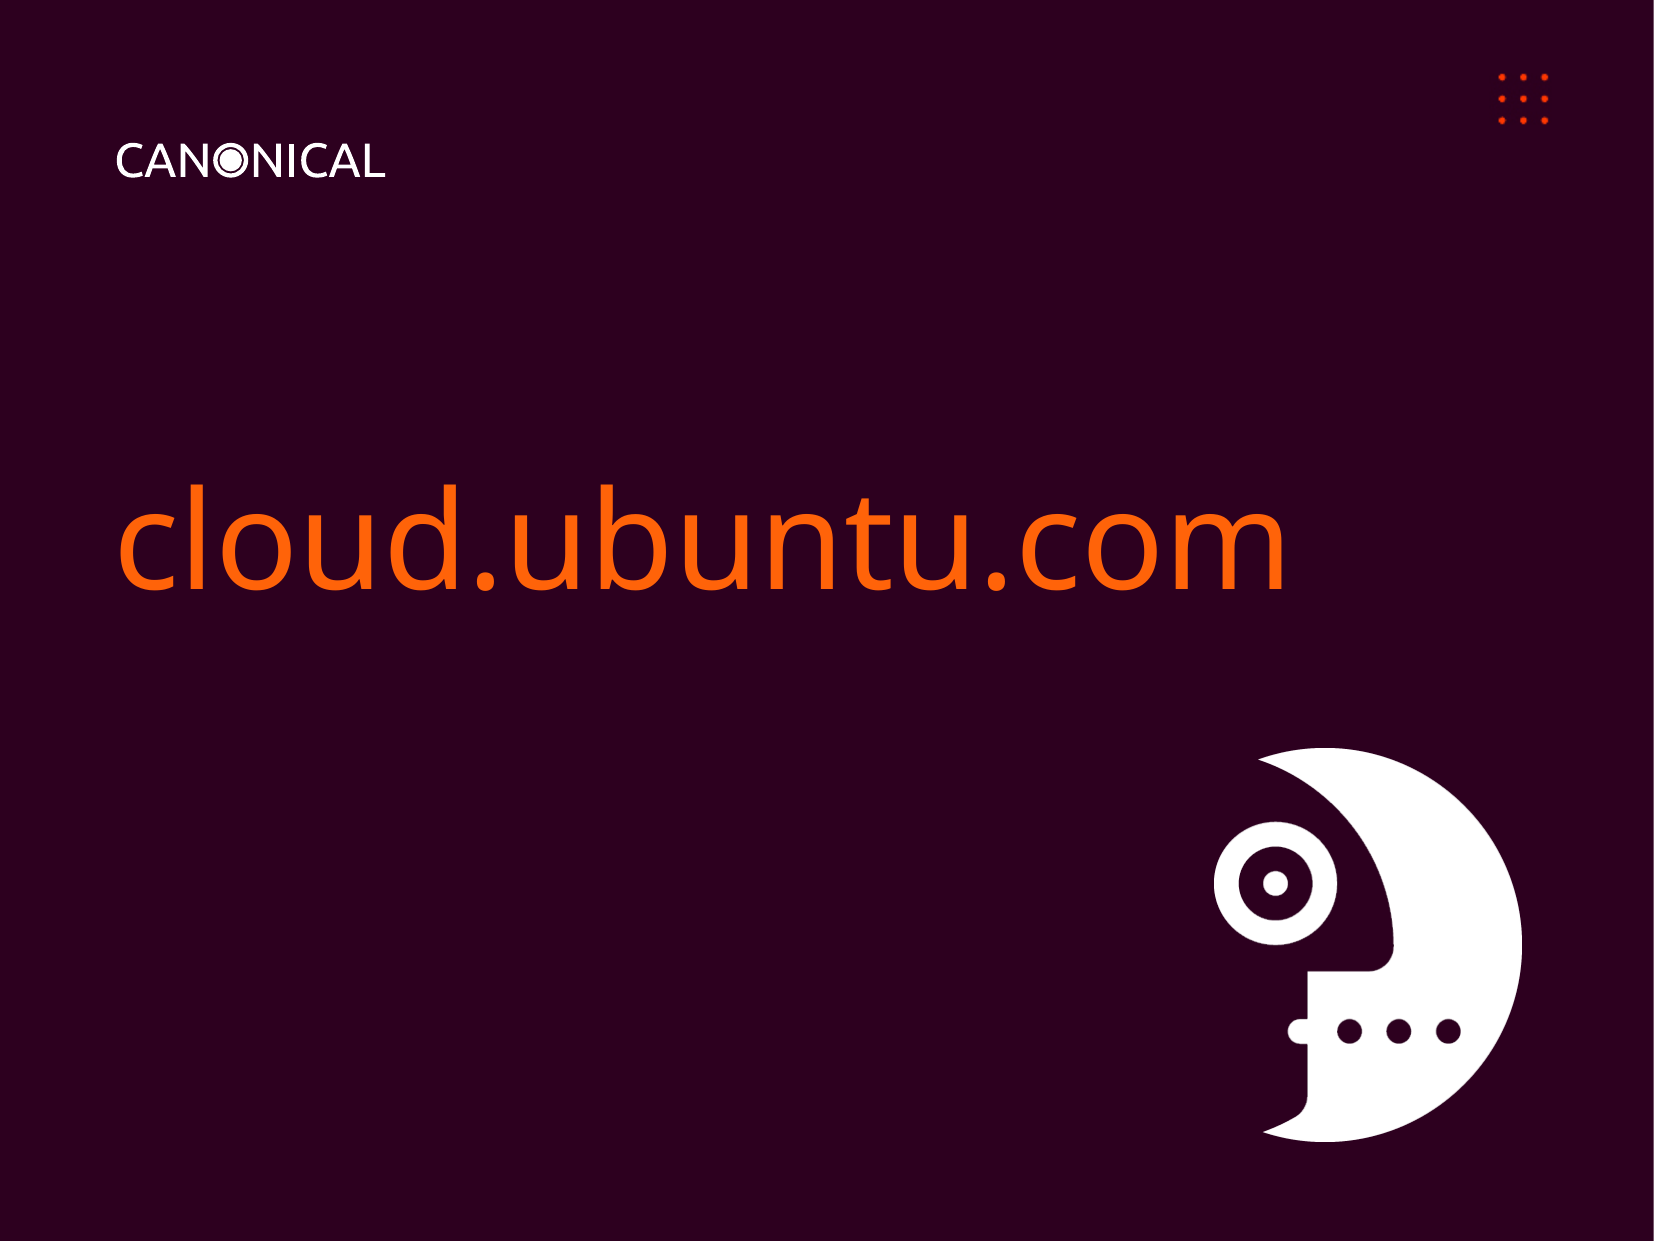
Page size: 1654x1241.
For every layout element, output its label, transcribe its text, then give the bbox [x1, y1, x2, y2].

title cloud.ubuntu.com [113, 405, 1468, 649]
picture [0, 0, 1654, 1241]
